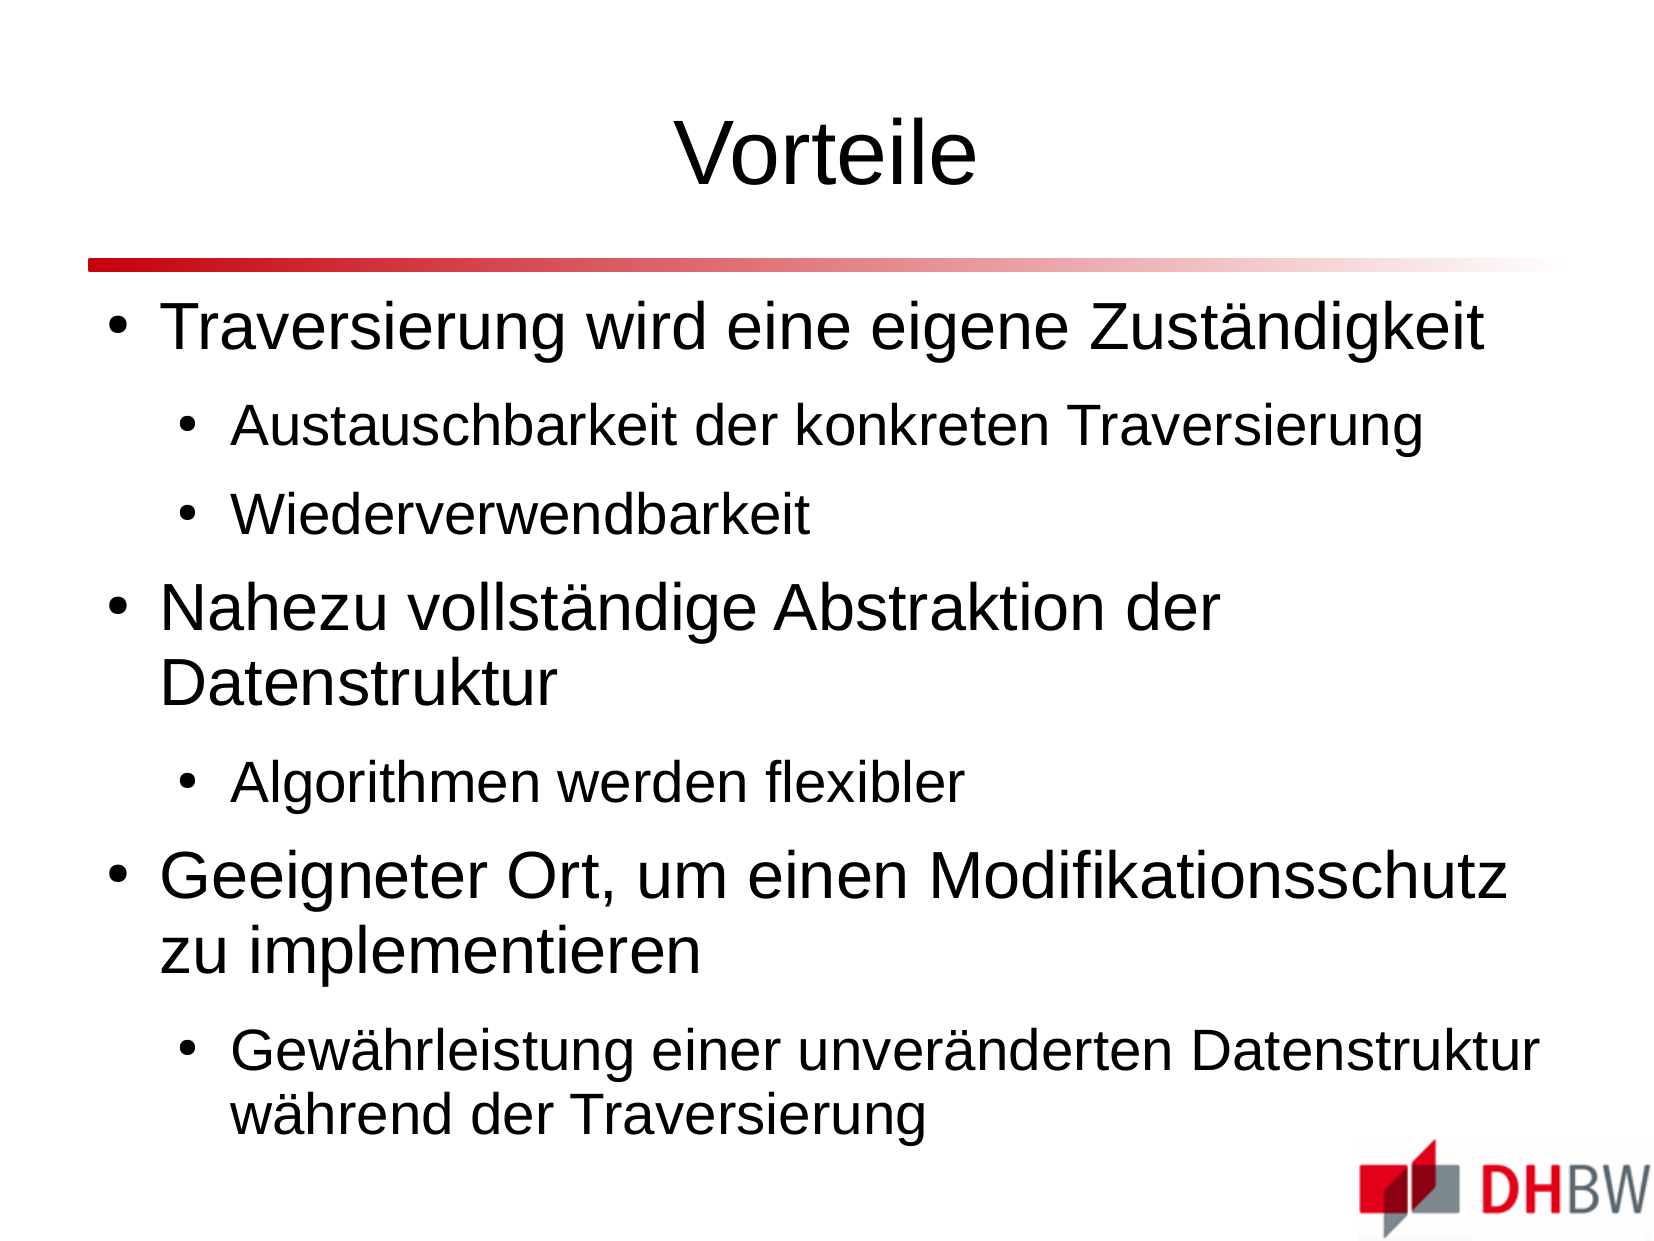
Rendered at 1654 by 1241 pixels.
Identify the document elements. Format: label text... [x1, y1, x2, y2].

picture [1358, 1137, 1652, 1241]
list Traversierung wird eine eigene Zuständigkeit Austauschbarkeit der konkreten Traversierung Wiederverwendbarkeit Nahezu vollständige Abstraktion der Datenstruktur Algorithmen werden flexibler Geeigneter Ort, um einen Modifikationsschutz zu implementieren Gewährleistung einer unveränderten Datenstruktur während der Traversierung [88, 288, 1577, 1147]
title Vorteile [82, 56, 1571, 250]
